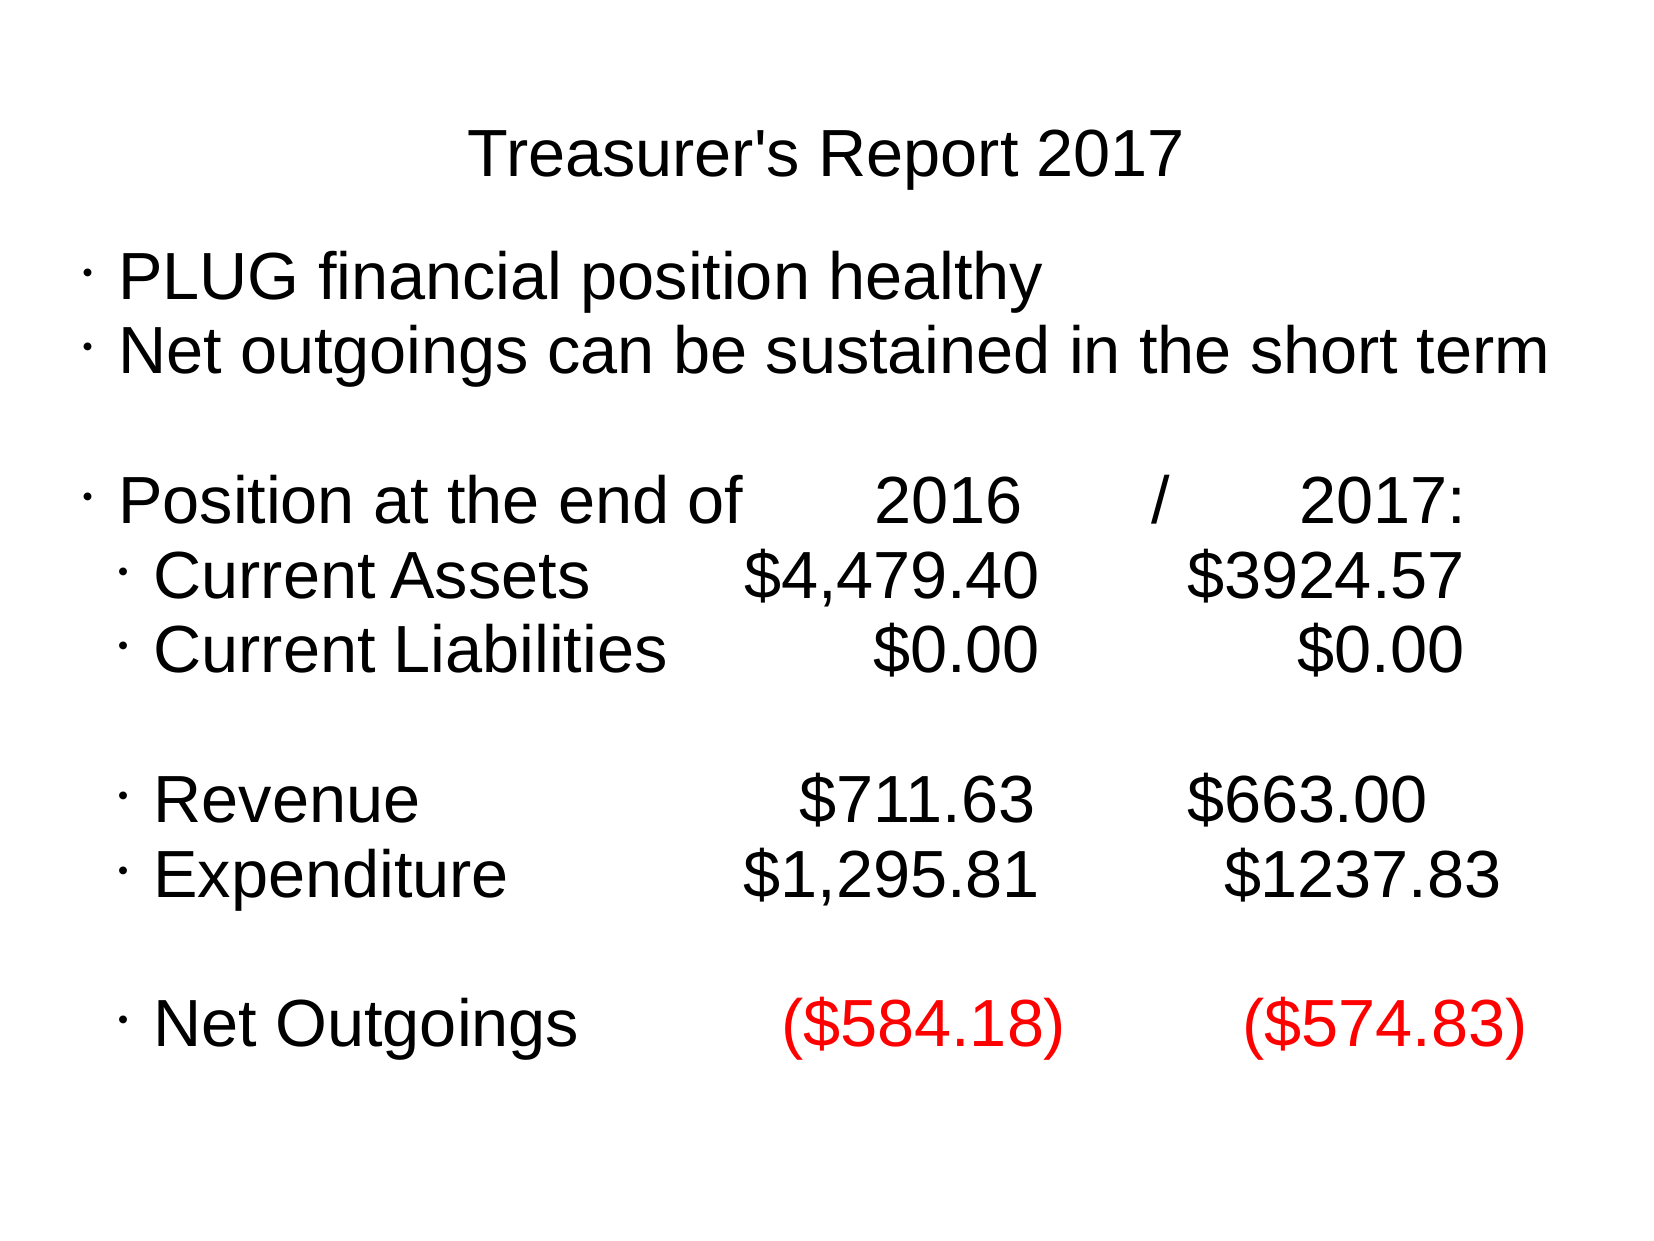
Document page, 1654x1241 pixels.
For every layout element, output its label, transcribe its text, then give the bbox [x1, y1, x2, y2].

subtitle PLUG financial position healthy Net outgoings can be sustained in the short term Position at the end of 2016 / 2017: Current Assets $4,479.40 $3924.57 Current Liabilities $0.00 $0.00 Revenue $711.63 $663.00 Expenditure $1,295.81 $1237.83 Net Outgoings ($584.18) ($574.83) [82, 238, 1571, 1062]
title Treasurer's Report 2017 [82, 49, 1571, 238]
